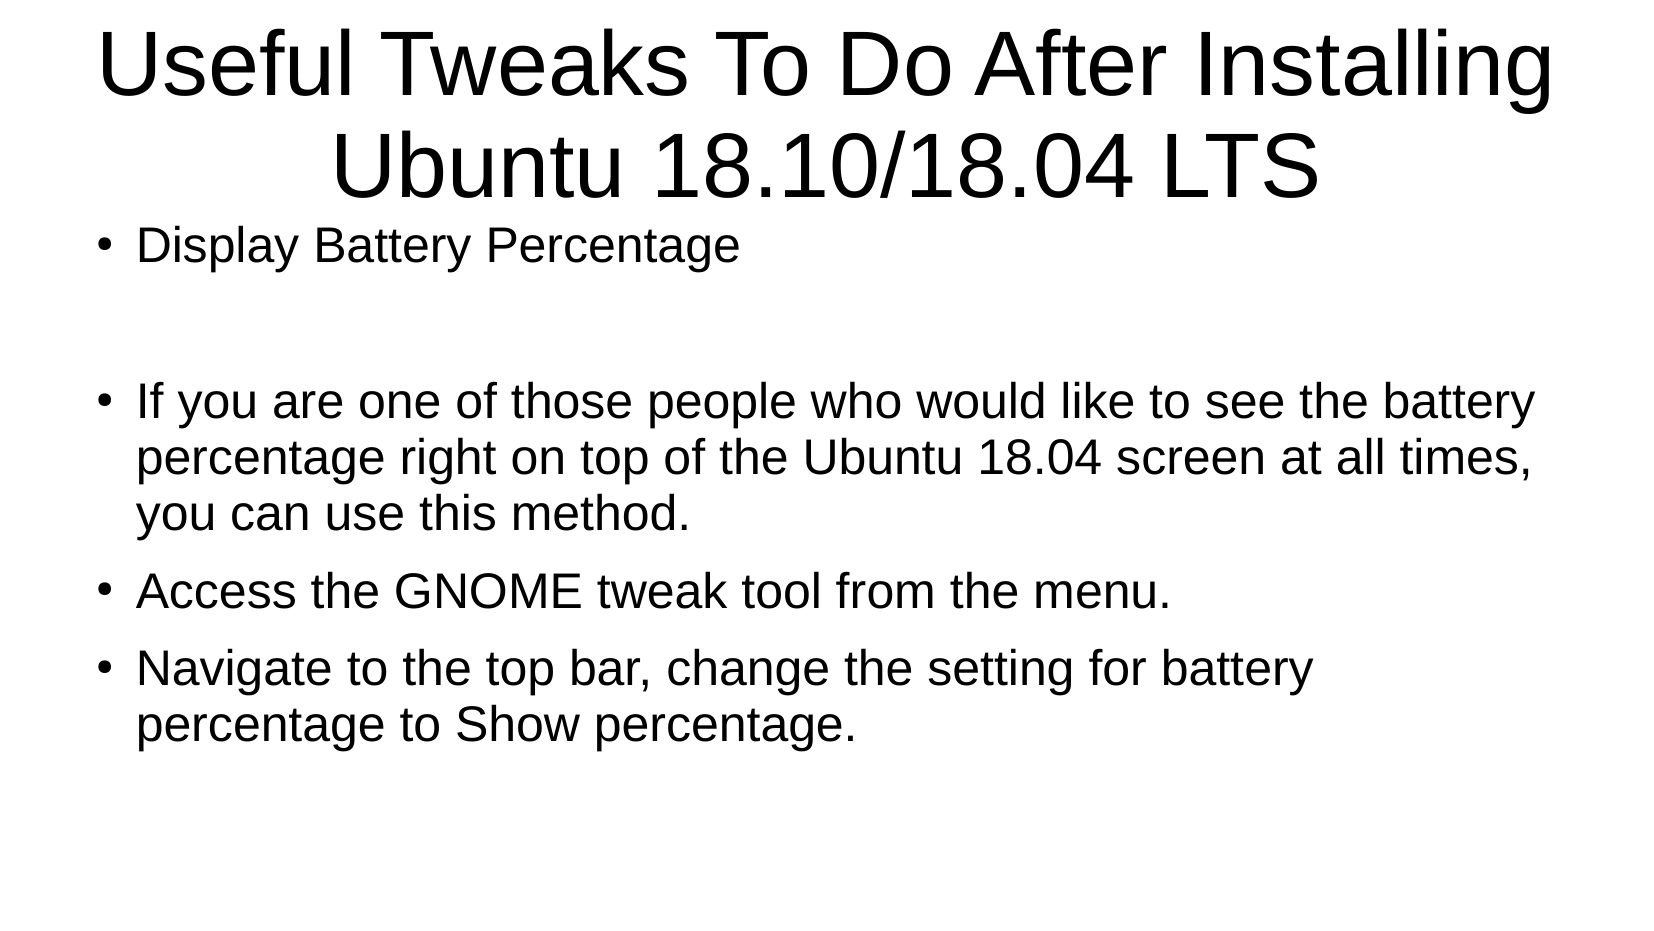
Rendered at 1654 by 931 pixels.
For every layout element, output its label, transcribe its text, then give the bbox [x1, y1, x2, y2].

title Useful Tweaks To Do After Installing Ubuntu 18.10/18.04 LTS [82, 12, 1571, 217]
list Display Battery Percentage If you are one of those people who would like to see the battery percentage right on top of the Ubuntu 18.04 screen at all times, you can use this method. Access the GNOME tweak tool from the menu. Navigate to the top bar, change the setting for battery percentage to Show percentage. [82, 217, 1571, 758]
